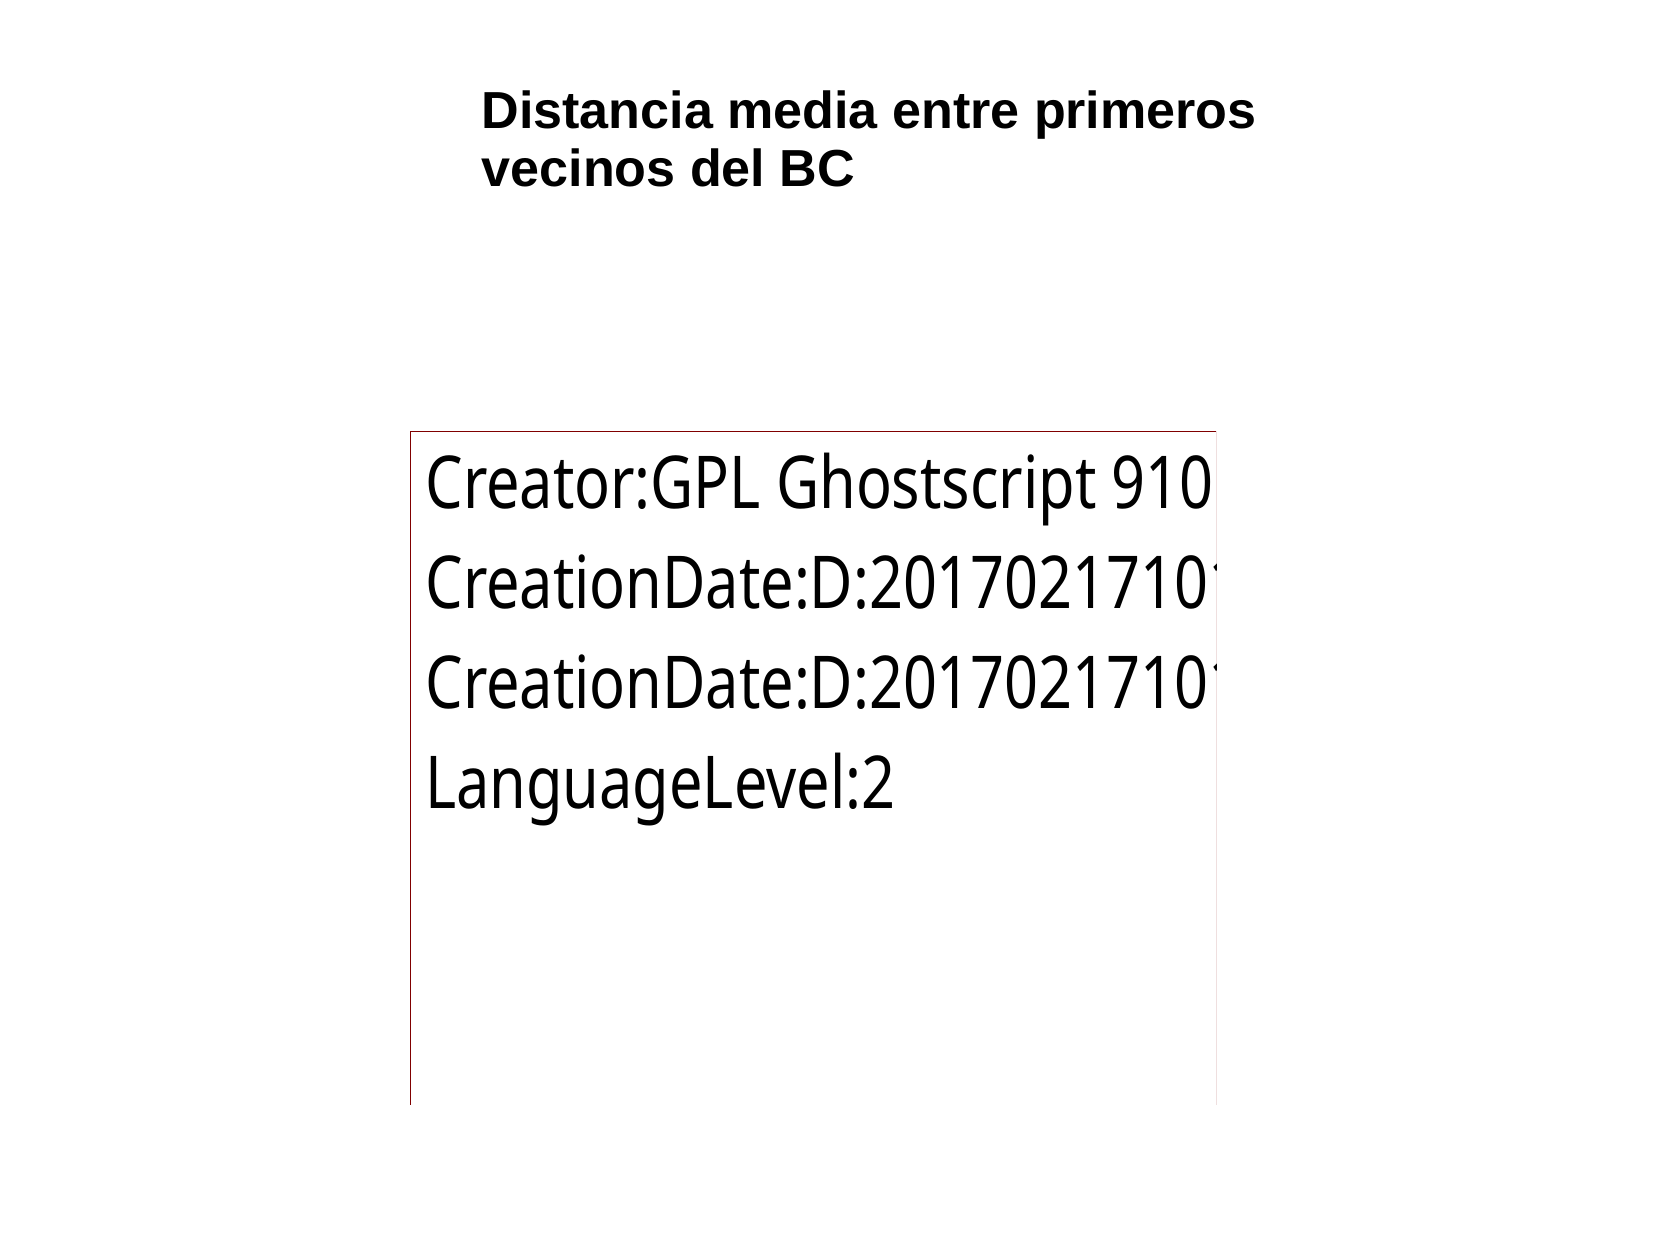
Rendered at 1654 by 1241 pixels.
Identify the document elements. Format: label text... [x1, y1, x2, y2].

picture [406, 426, 1217, 1105]
text_box Distancia media entre primeros vecinos del BC [466, 73, 1307, 206]
